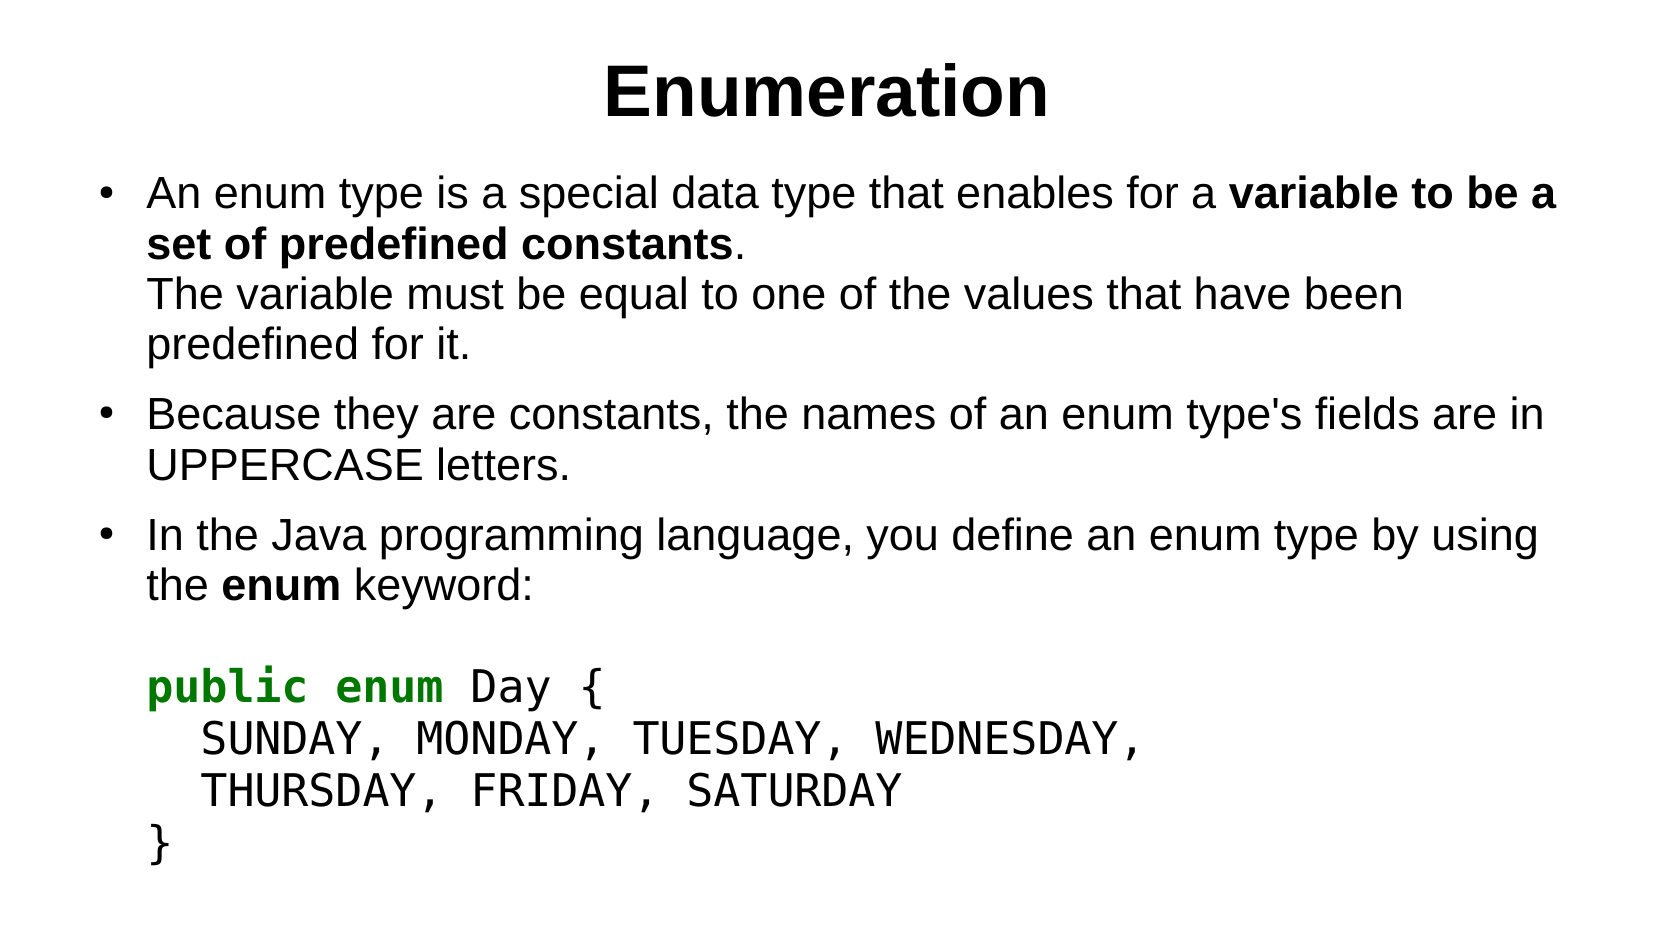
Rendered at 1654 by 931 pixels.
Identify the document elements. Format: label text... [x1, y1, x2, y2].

title Enumeration [82, 37, 1571, 147]
list An enum type is a special data type that enables for a variable to be a set of predefined constants. The variable must be equal to one of the values that have been predefined for it. Because they are constants, the names of an enum type's fields are in UPPERCASE letters. In the Java programming language, you define an enum type by using the enum keyword: public enum Day { SUNDAY, MONDAY, TUESDAY, WEDNESDAY, THURSDAY, FRIDAY, SATURDAY } [82, 168, 1595, 877]
